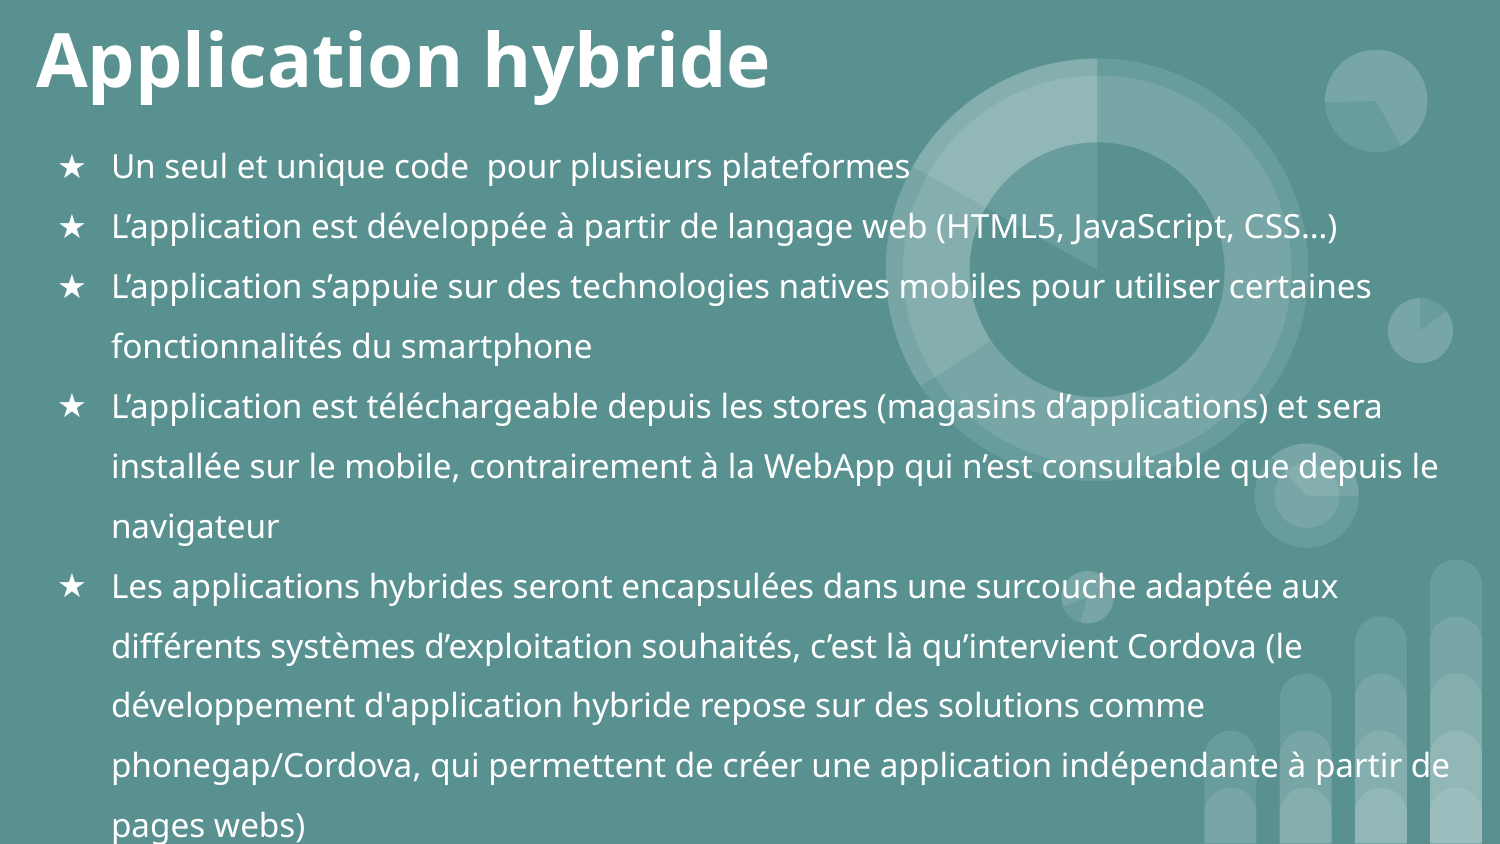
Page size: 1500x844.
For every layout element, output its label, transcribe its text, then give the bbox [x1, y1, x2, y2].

title Application hybride [21, 10, 1489, 105]
subtitle Un seul et unique code pour plusieurs plateformes L’application est développée à partir de langage web (HTML5, JavaScript, CSS…) L’application s’appuie sur des technologies natives mobiles pour utiliser certaines fonctionnalités du smartphone L’application est téléchargeable depuis les stores (magasins d’applications) et sera installée sur le mobile, contrairement à la WebApp qui n’est consultable que depuis le navigateur Les applications hybrides seront encapsulées dans une surcouche adaptée aux différents systèmes d’exploitation souhaités, c’est là qu’intervient Cordova (le développement d'application hybride repose sur des solutions comme phonegap/Cordova, qui permettent de créer une application indépendante à partir de pages webs) [21, 110, 1489, 733]
